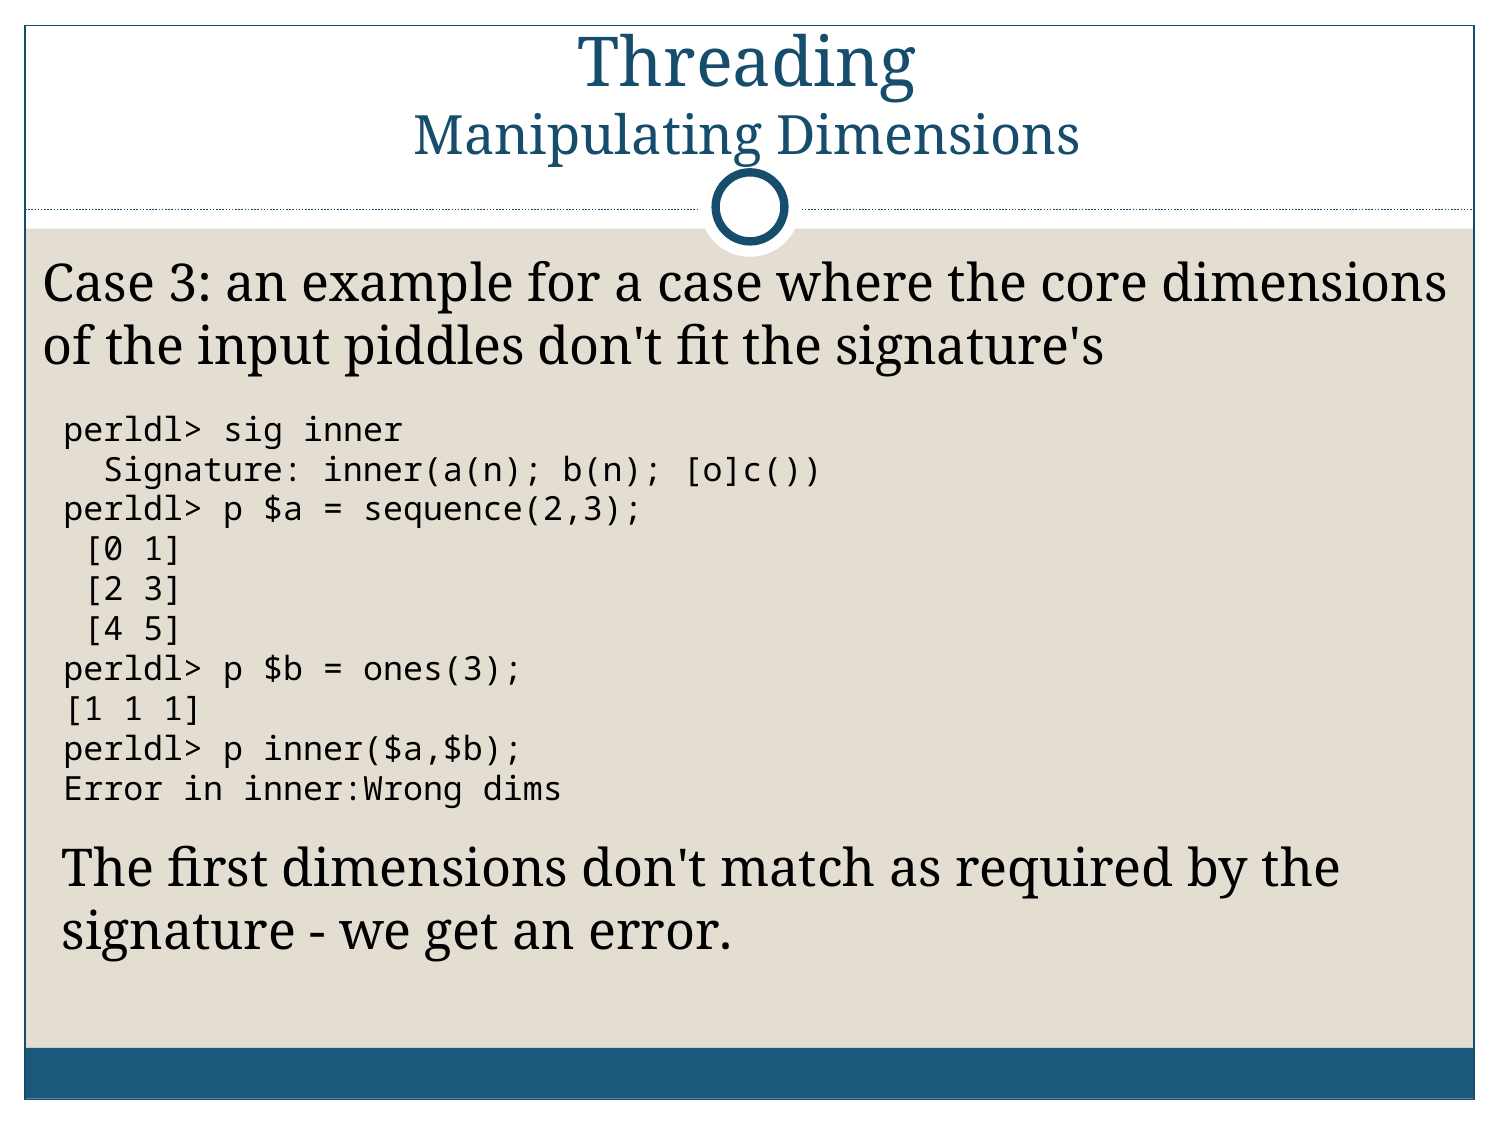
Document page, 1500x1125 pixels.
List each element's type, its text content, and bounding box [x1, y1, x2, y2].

text_box perldl> sig inner Signature: inner(a(n); b(n); [o]c()) perldl> p $a = sequence(2,3); [0 1] [2 3] [4 5] perldl> p $b = ones(3); [1 1 1] perldl> p inner($a,$b); Error in inner:Wrong dims [48, 400, 905, 815]
text_box Case 3: an example for a case where the core dimensions of the input piddles don't fit the signature's [27, 242, 1485, 382]
text_box The first dimensions don't match as required by the signature - we get an error. [46, 827, 1467, 991]
title Threading Manipulating Dimensions [47, 9, 1448, 173]
